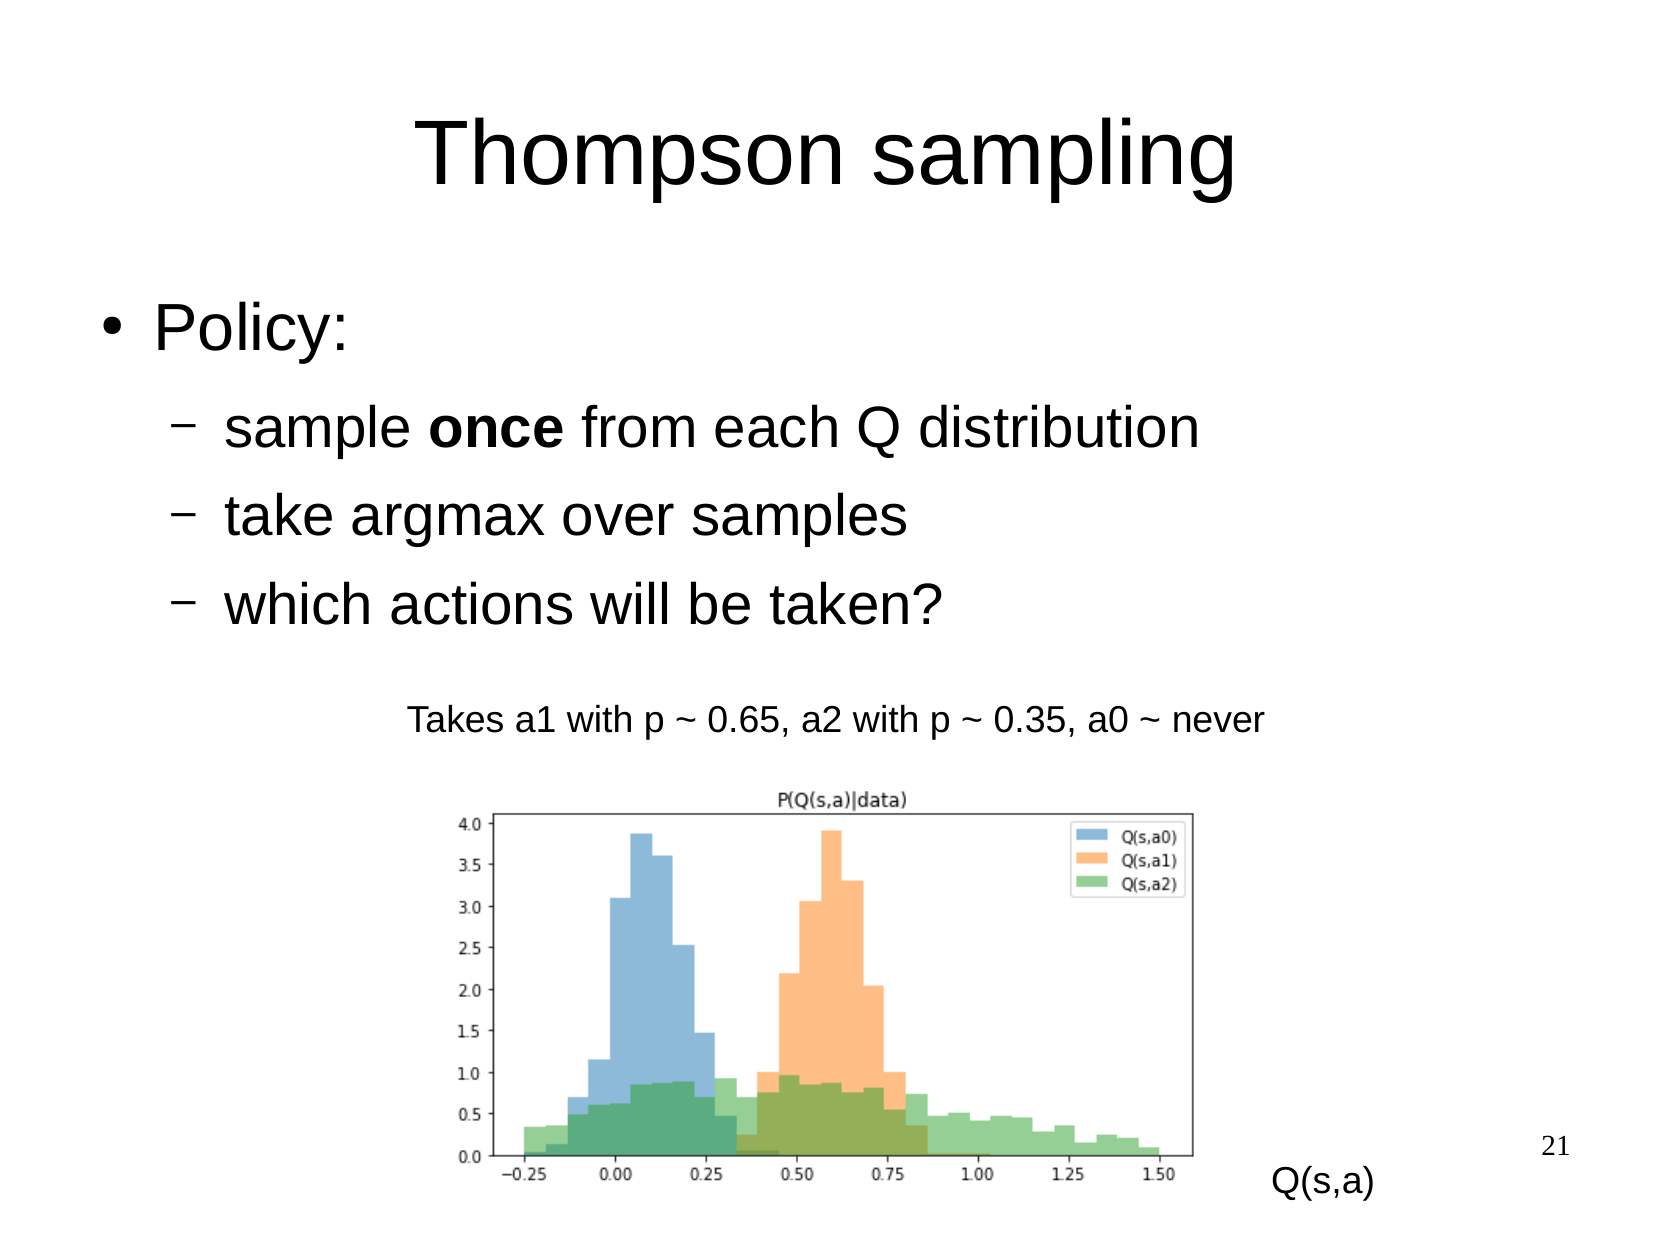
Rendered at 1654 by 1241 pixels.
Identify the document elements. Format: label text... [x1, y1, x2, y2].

text_box Q(s,a) [1256, 1152, 1391, 1210]
text_box Takes a1 with p ~ 0.65, a2 with p ~ 0.35, a0 ~ never [391, 690, 1281, 748]
picture [446, 779, 1208, 1193]
list Policy: sample once from each Q distribution take argmax over samples which actions will be taken? [82, 290, 1571, 1010]
title Thompson sampling [82, 49, 1571, 257]
